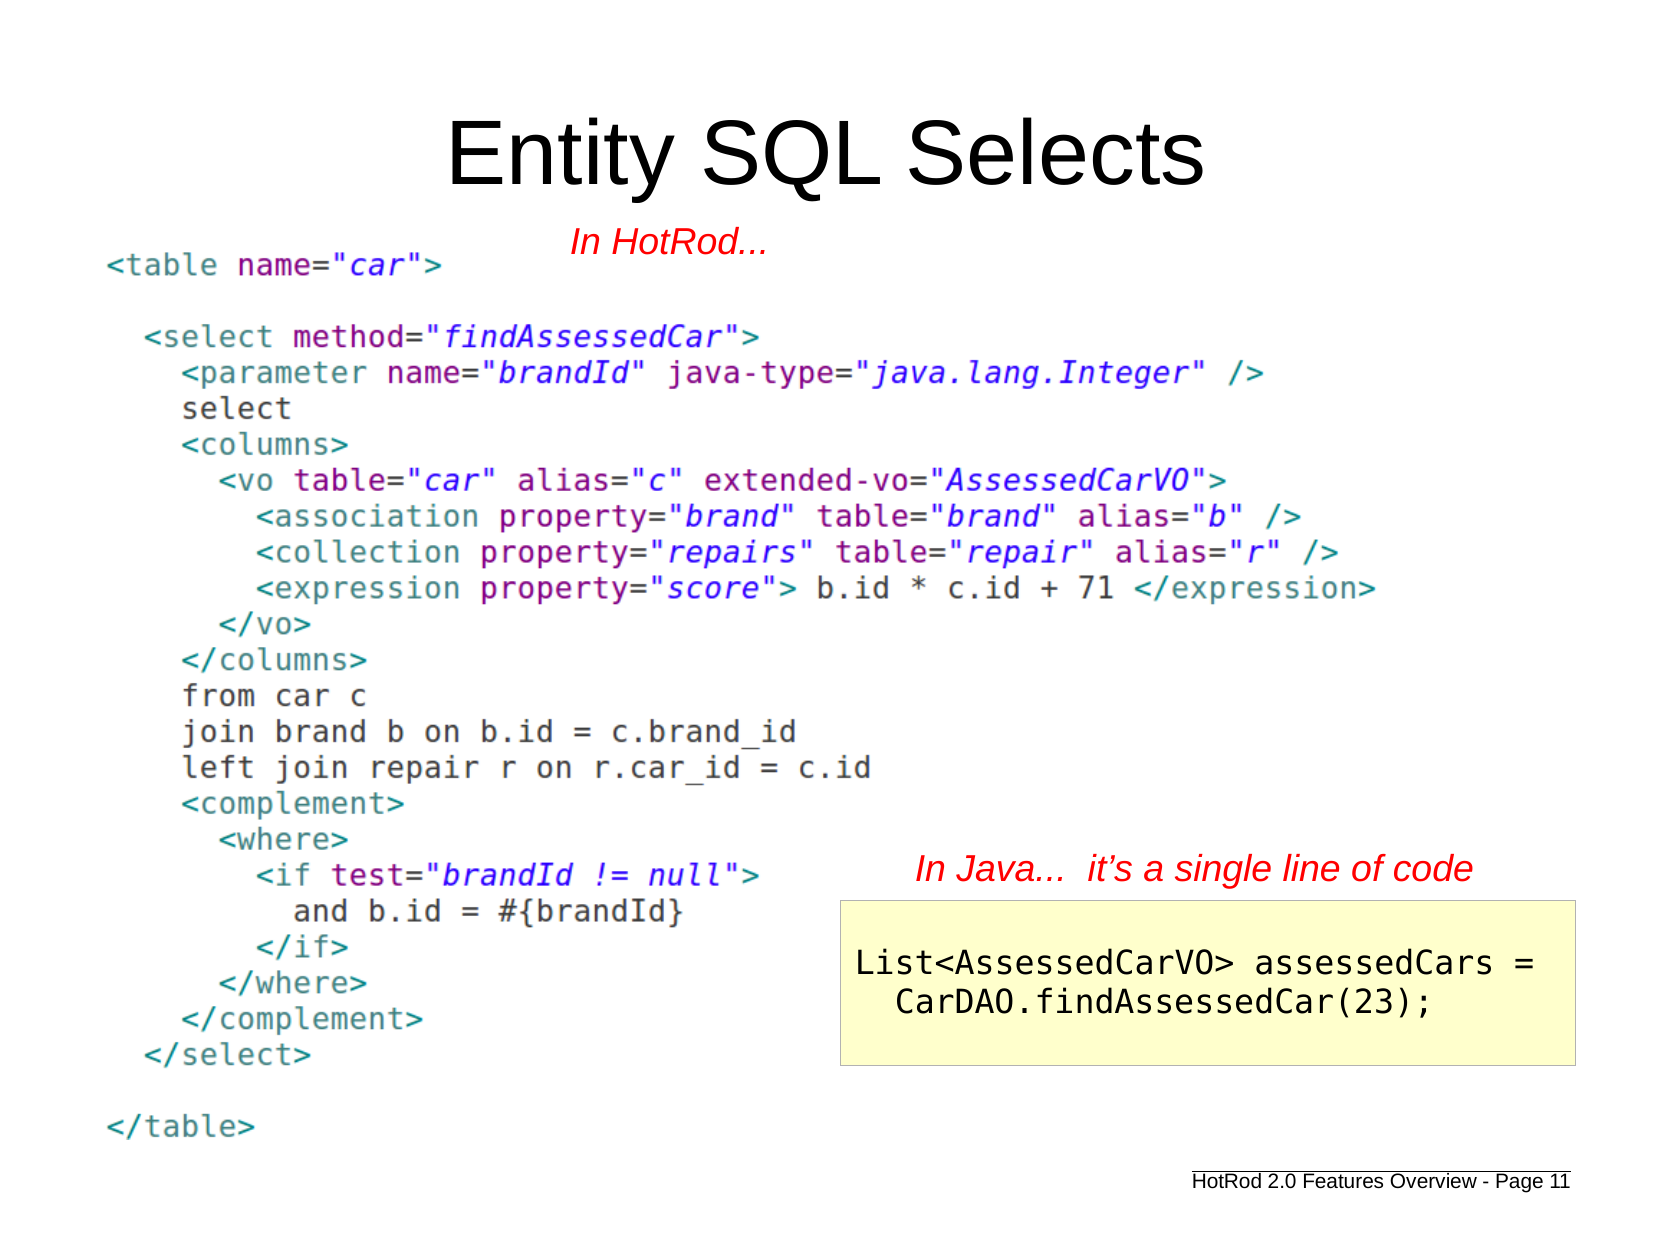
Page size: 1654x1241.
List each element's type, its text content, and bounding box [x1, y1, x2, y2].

title Entity SQL Selects [82, 49, 1571, 257]
picture [105, 257, 1381, 1141]
text_box List<AssessedCarVO> assessedCars = CarDAO.findAssessedCar(23); [840, 900, 1576, 1066]
text_box In HotRod... [555, 213, 826, 271]
text_box In Java... it’s a single line of code [900, 840, 1576, 897]
